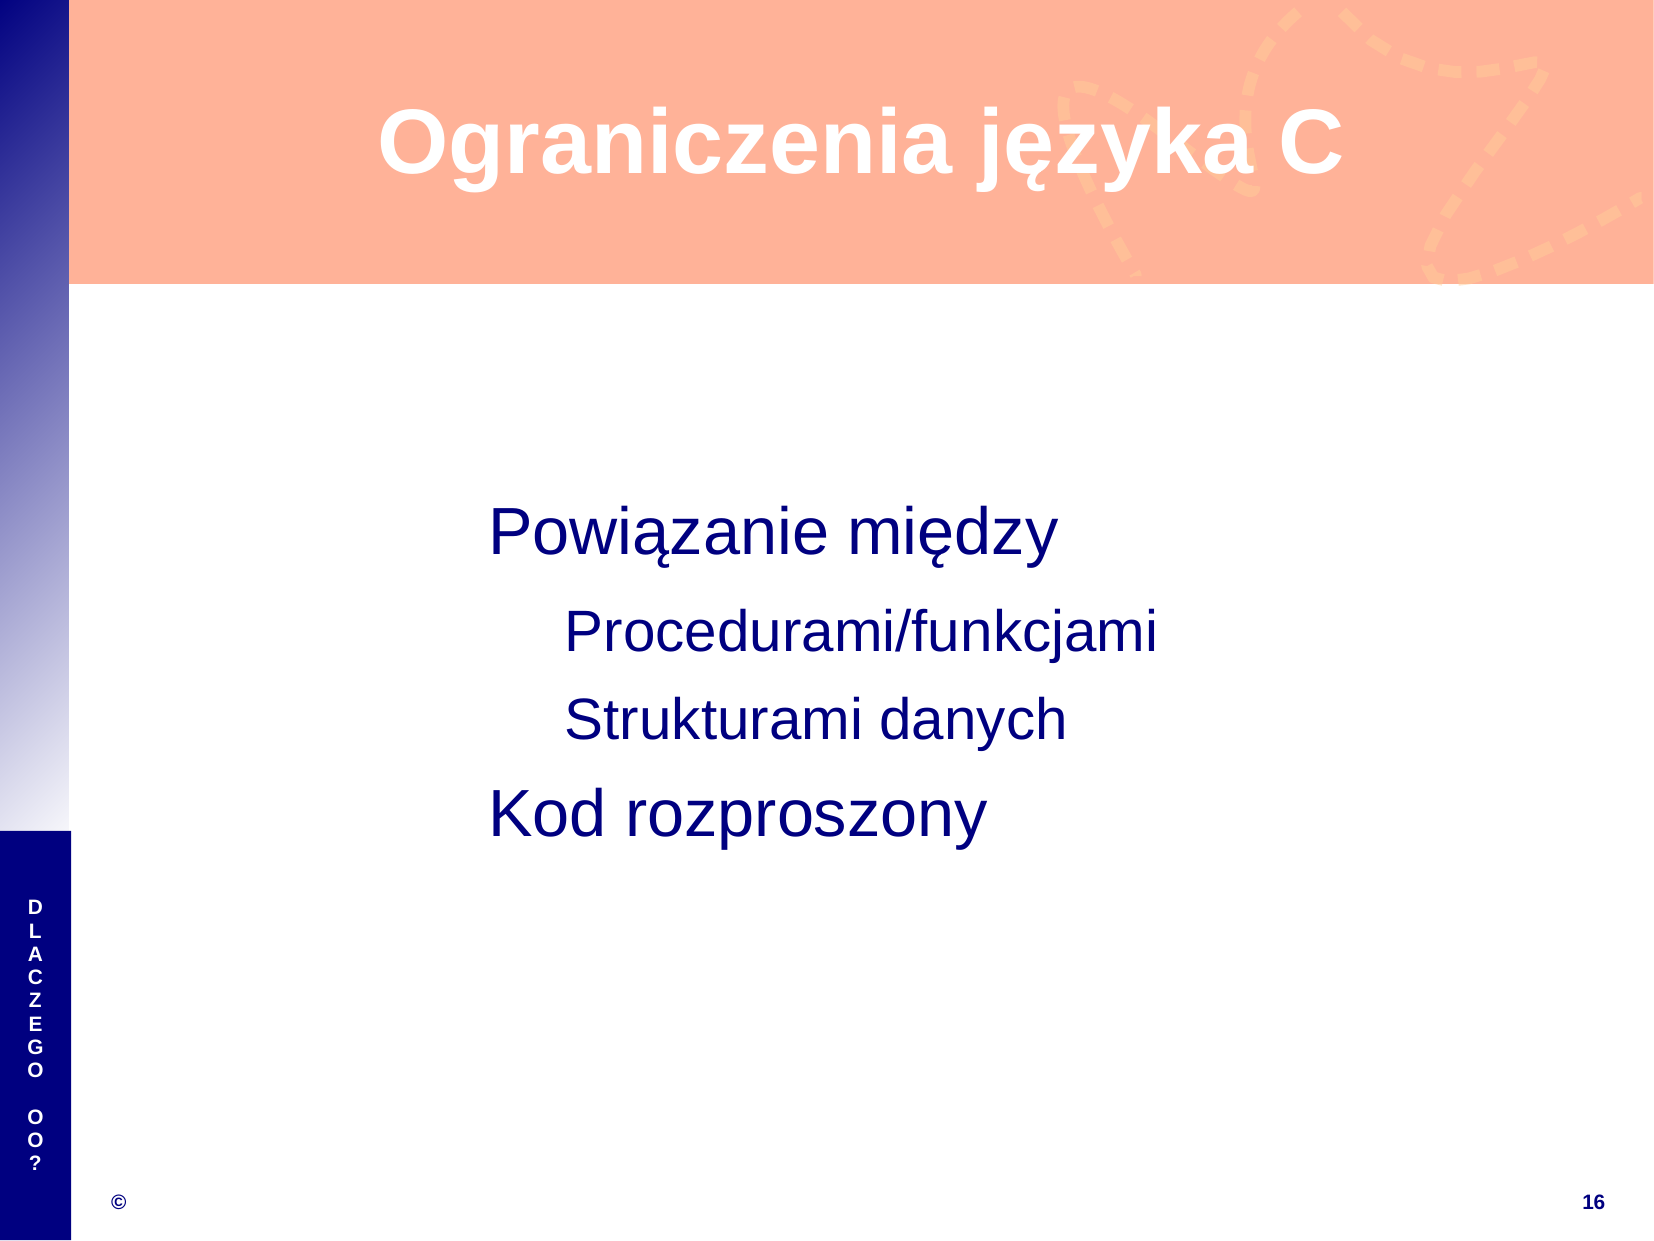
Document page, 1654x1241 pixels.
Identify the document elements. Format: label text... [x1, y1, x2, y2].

list Powiązanie między Procedurami/funkcjami Strukturami danych Kod rozproszony [494, 494, 1231, 850]
title Ograniczenia języka C [70, 37, 1654, 246]
text_box D L A C Z E G O O O ? [0, 830, 71, 1241]
